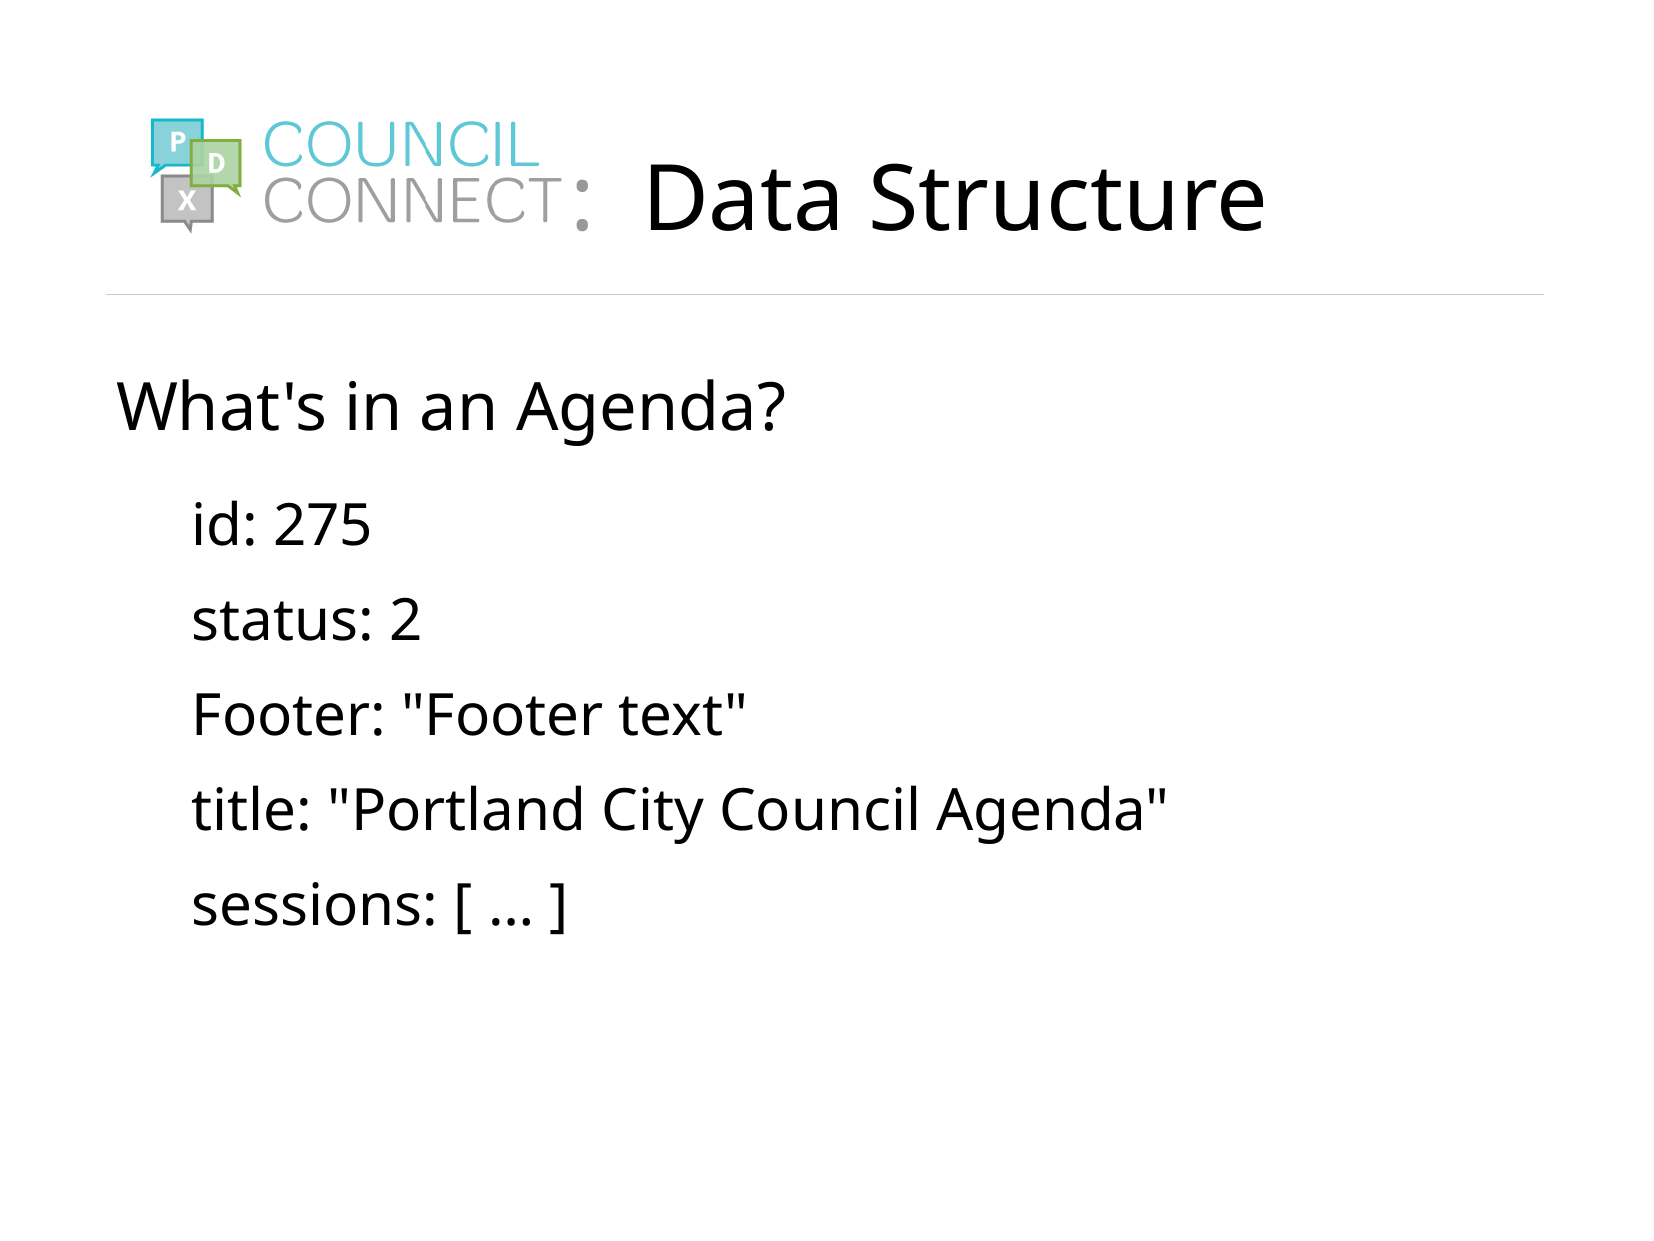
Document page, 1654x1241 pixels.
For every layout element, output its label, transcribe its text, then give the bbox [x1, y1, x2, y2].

picture [150, 111, 563, 237]
text_box : Data Structure [505, 140, 1334, 249]
text_box What's in an Agenda? [101, 351, 1544, 545]
text_box id: 275 status: 2 Footer: "Footer text" title: "Portland City Council Agenda" sessions: [ … ] [191, 381, 1335, 1029]
